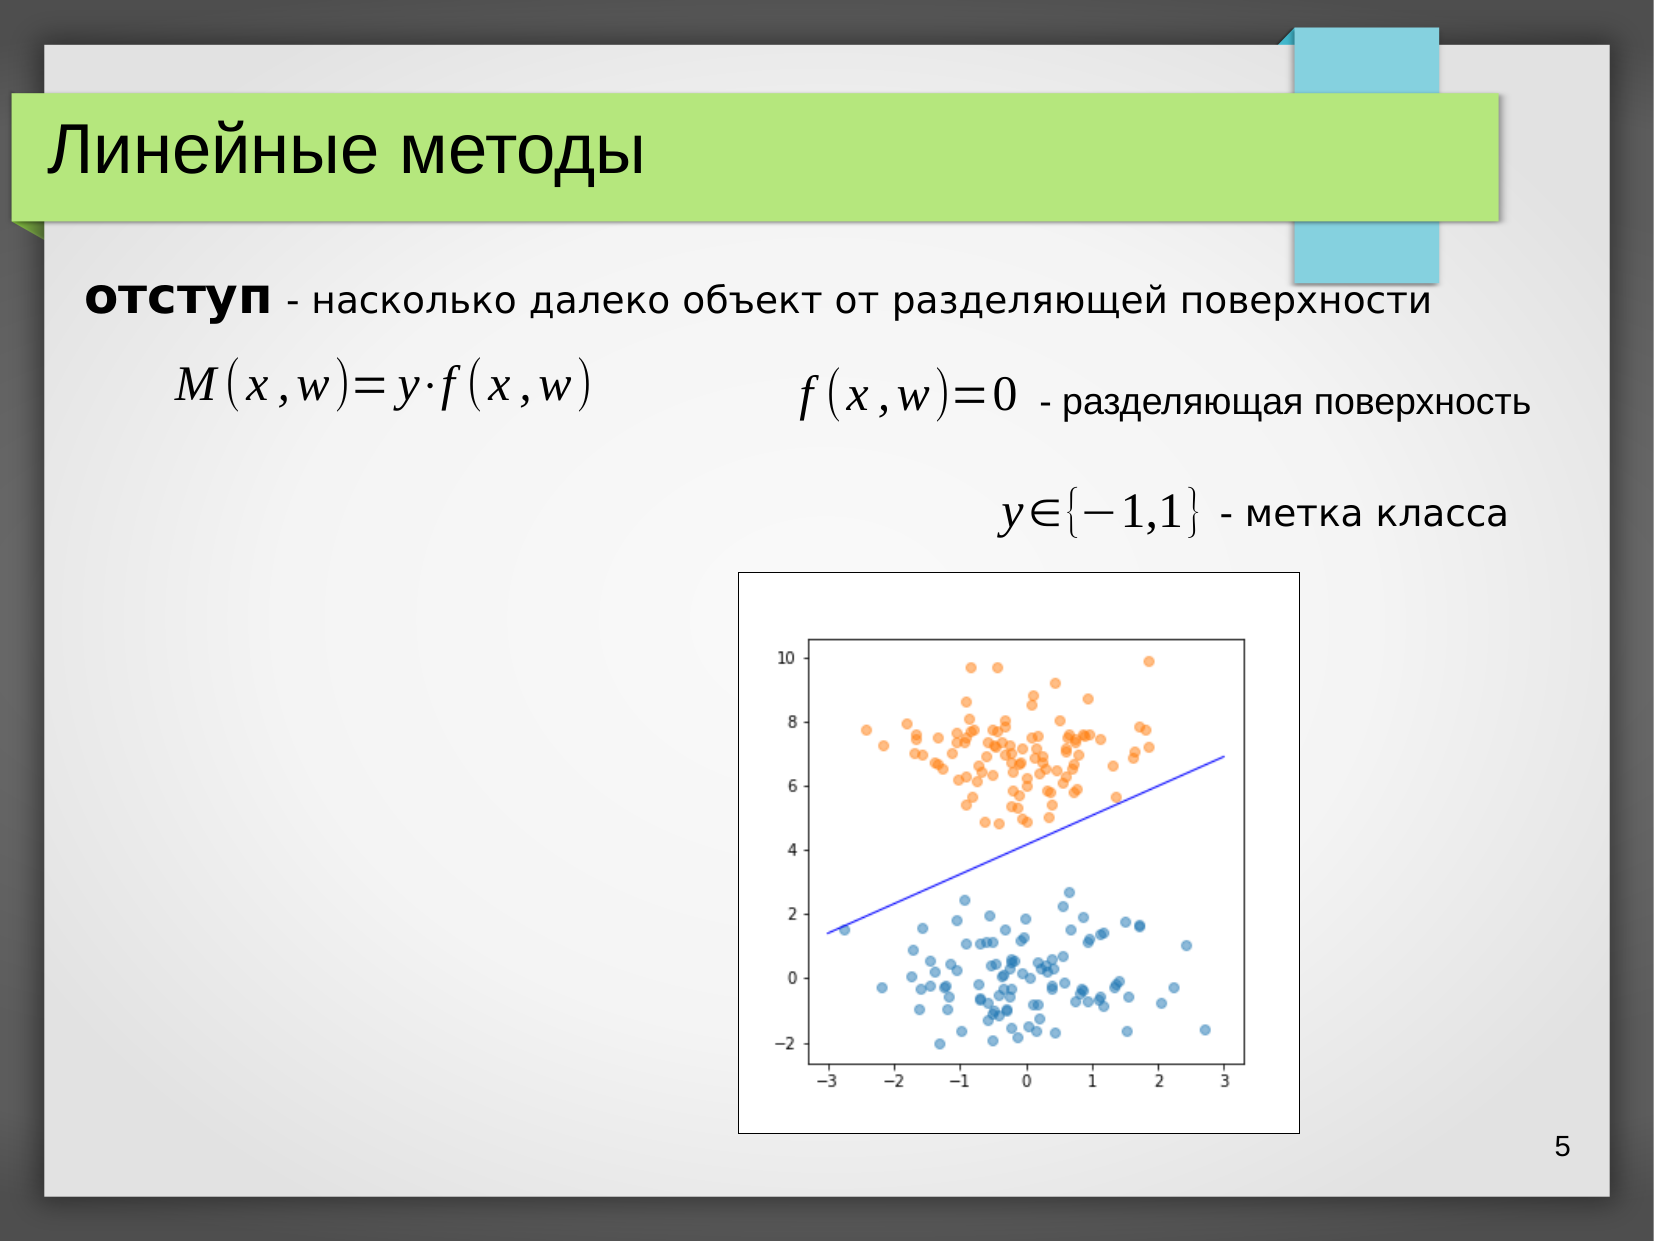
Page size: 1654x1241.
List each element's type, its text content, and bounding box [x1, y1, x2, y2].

subtitle - разделяющая поверхность [1039, 377, 1560, 426]
chart [791, 364, 1025, 426]
picture [0, 0, 1654, 1241]
chart [992, 485, 1212, 544]
title Линейные методы [47, 109, 1501, 189]
chart [165, 354, 600, 415]
text_box отступ - насколько далеко объект от разделяющей поверхности [69, 259, 1512, 333]
text_box - метка класса [1204, 484, 1535, 543]
